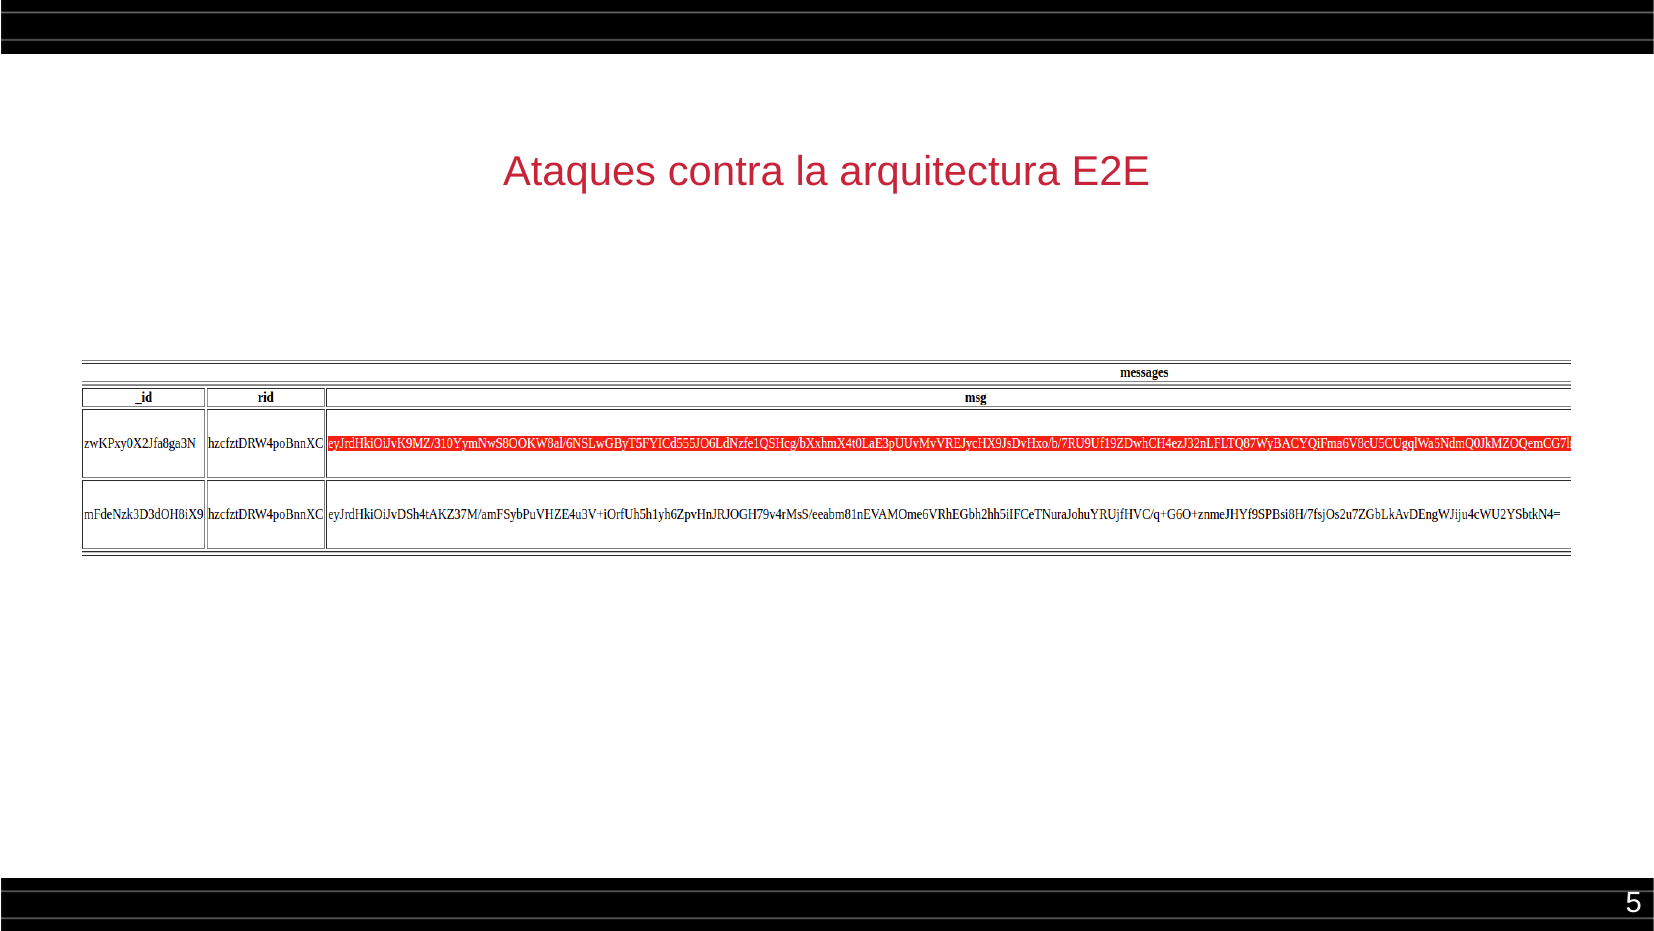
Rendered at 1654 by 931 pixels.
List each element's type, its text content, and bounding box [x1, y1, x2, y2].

picture [1, 0, 1654, 54]
picture [82, 359, 1571, 578]
title Ataques contra la arquitectura E2E [82, 92, 1571, 249]
picture [1, 878, 1654, 931]
